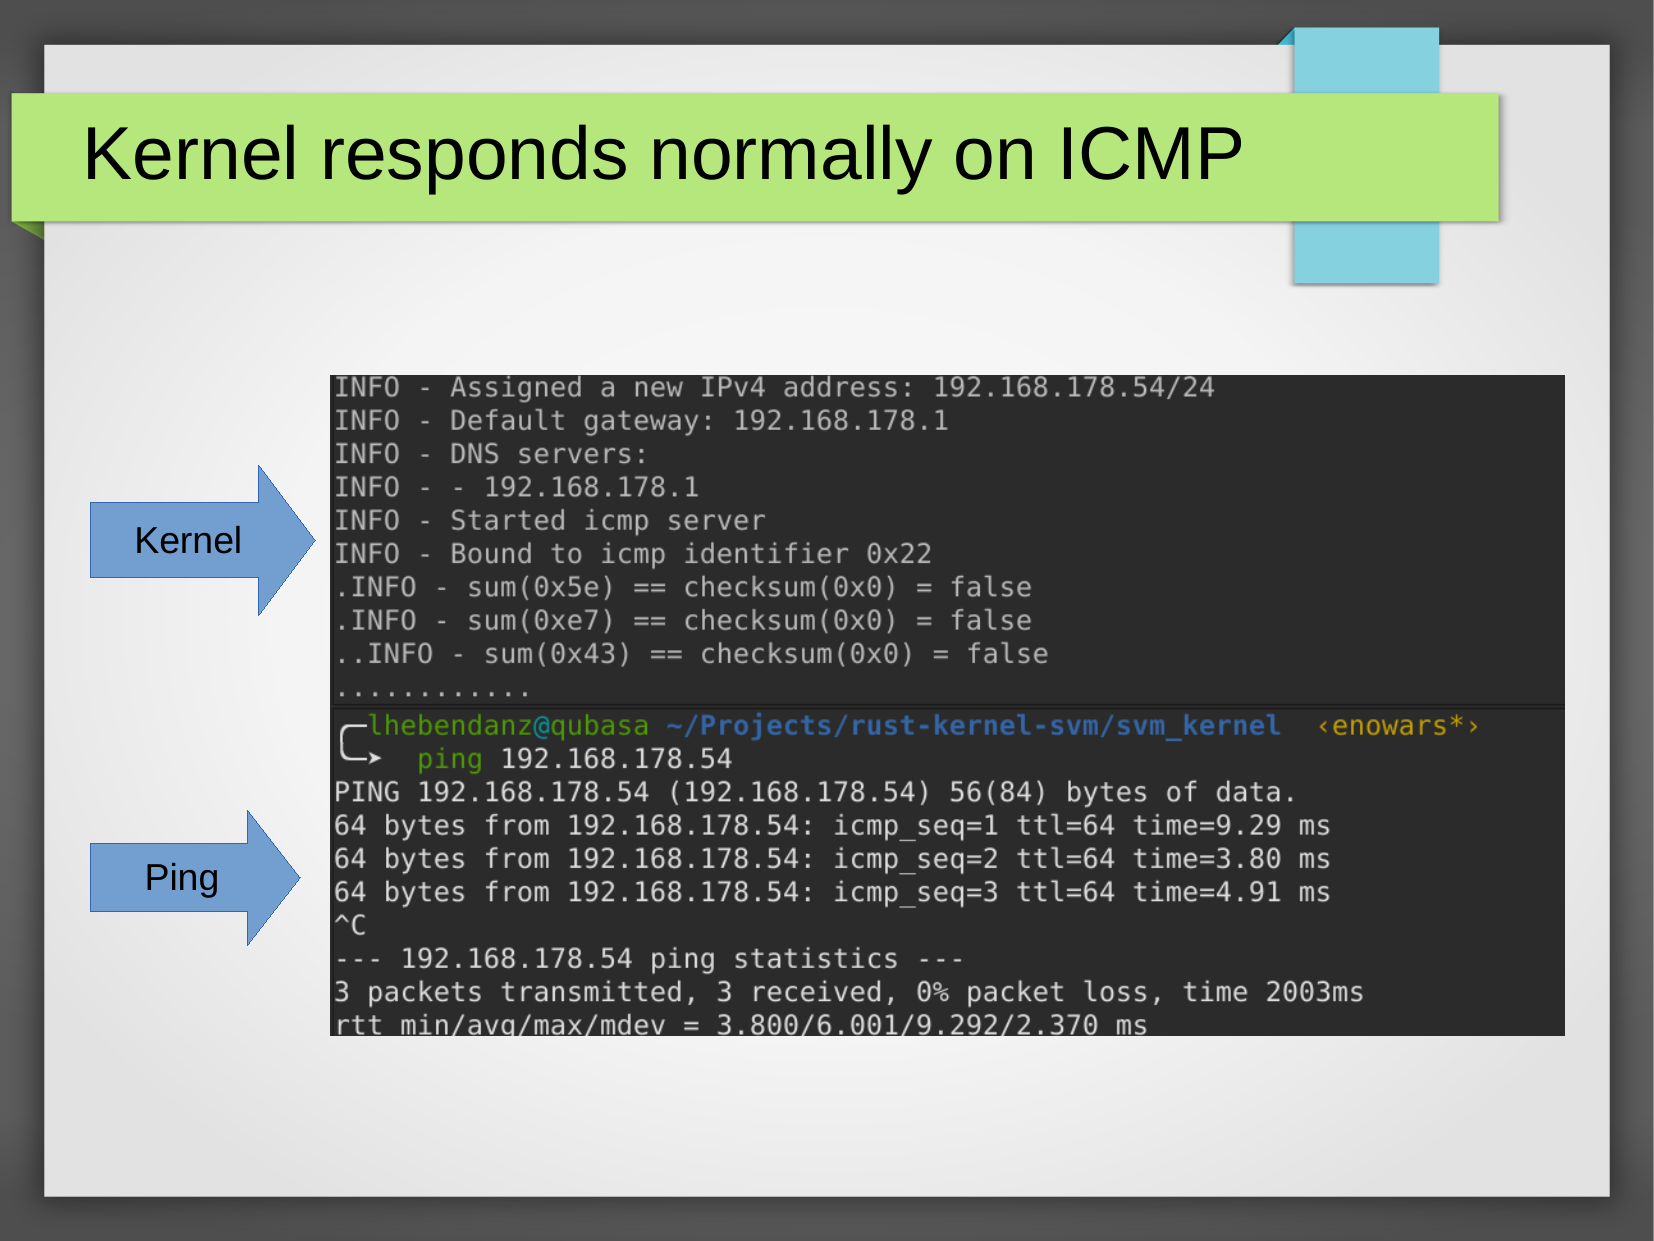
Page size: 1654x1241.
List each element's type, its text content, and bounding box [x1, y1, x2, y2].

text_box Ping [90, 810, 301, 946]
title Kernel responds normally on ICMP [82, 94, 1264, 213]
picture [0, 0, 1654, 1241]
text_box Kernel [90, 465, 316, 616]
